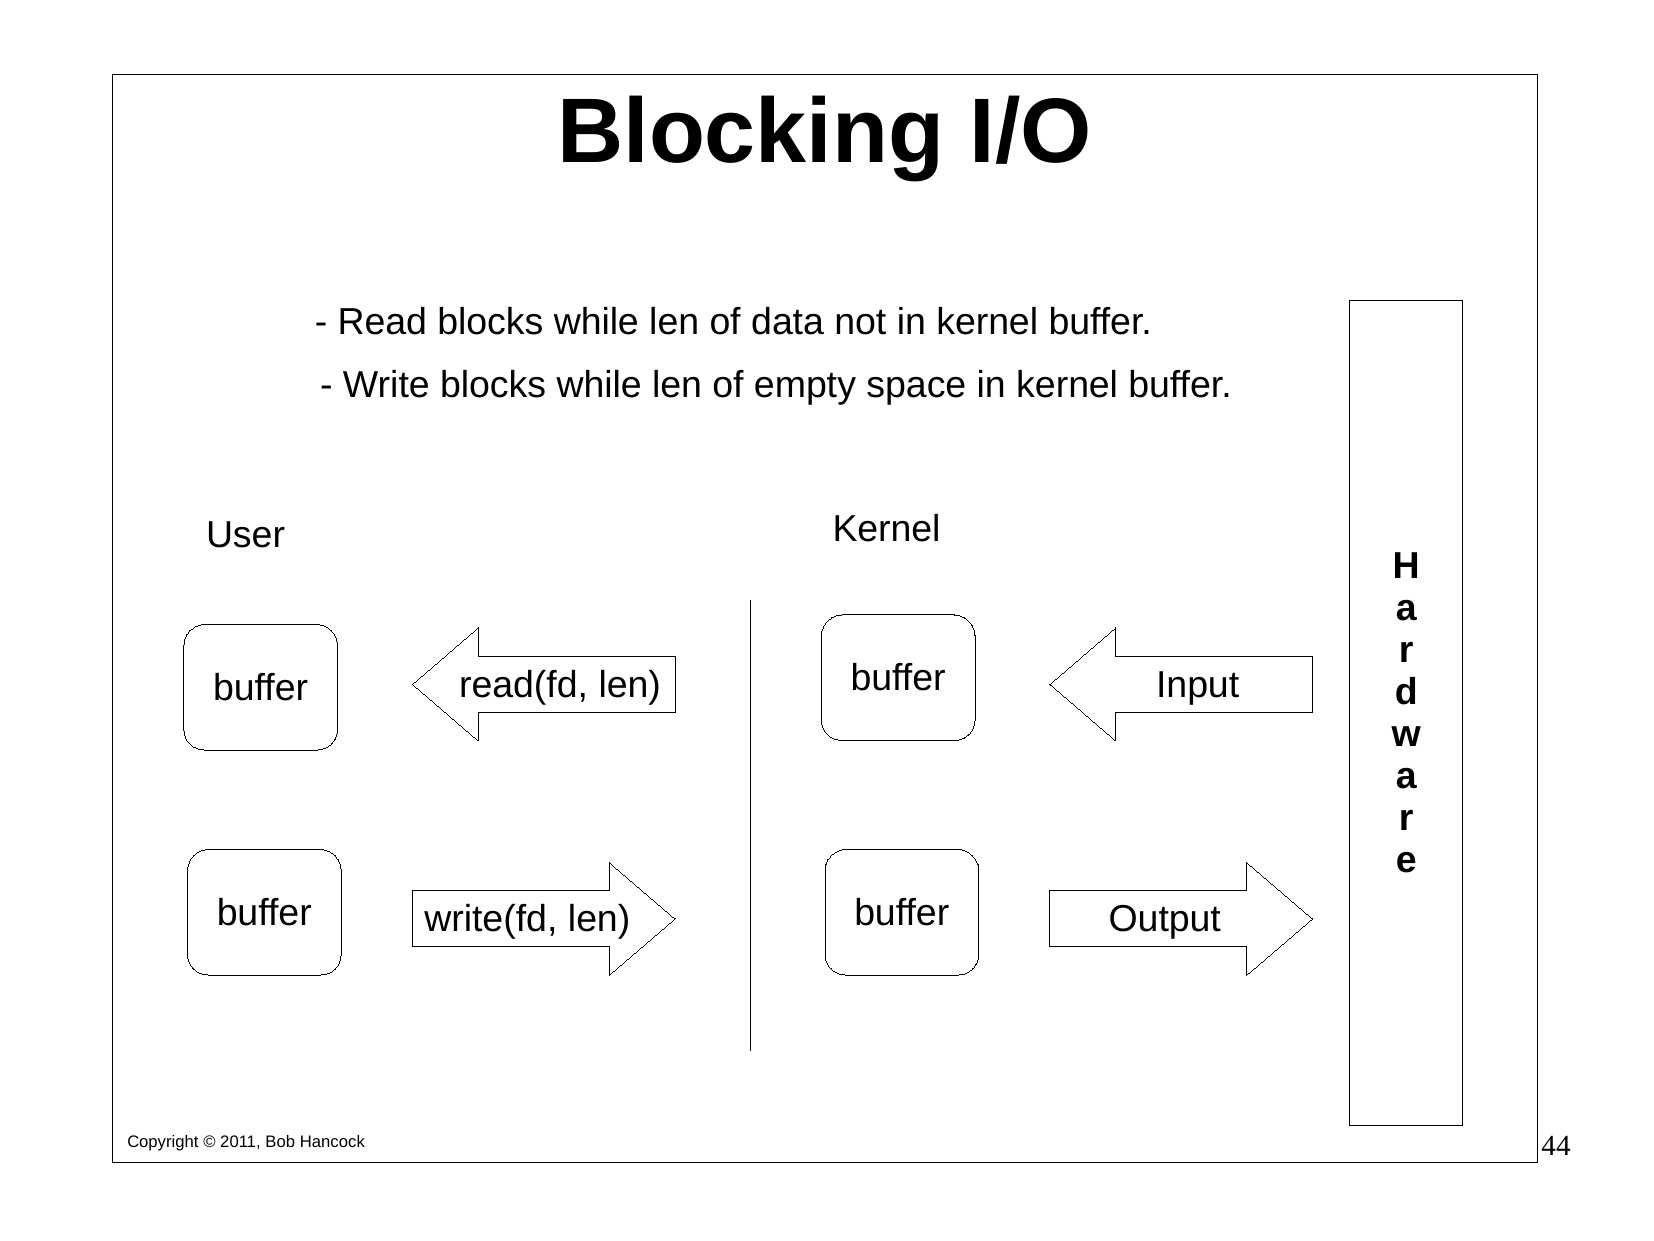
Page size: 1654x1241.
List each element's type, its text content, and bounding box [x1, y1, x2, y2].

text_box buffer [825, 849, 979, 976]
text_box Kernel [817, 500, 956, 563]
title Blocking I/O [112, 75, 1538, 188]
text_box Output [1049, 862, 1313, 976]
text_box buffer [821, 614, 976, 741]
text_box write(fd, len) [412, 862, 676, 976]
text_box buffer [187, 849, 342, 976]
text_box H a r d w a r e [1349, 300, 1463, 1126]
text_box User [191, 505, 301, 563]
text_box buffer [183, 624, 338, 751]
text_box read(fd, len) [412, 627, 676, 741]
text_box - Read blocks while len of data not in kernel buffer. [300, 293, 1238, 351]
text_box Input [1049, 627, 1313, 741]
text_box Copyright © 2011, Bob Hancock [112, 1125, 381, 1159]
text_box - Write blocks while len of empty space in kernel buffer. [305, 355, 1276, 413]
